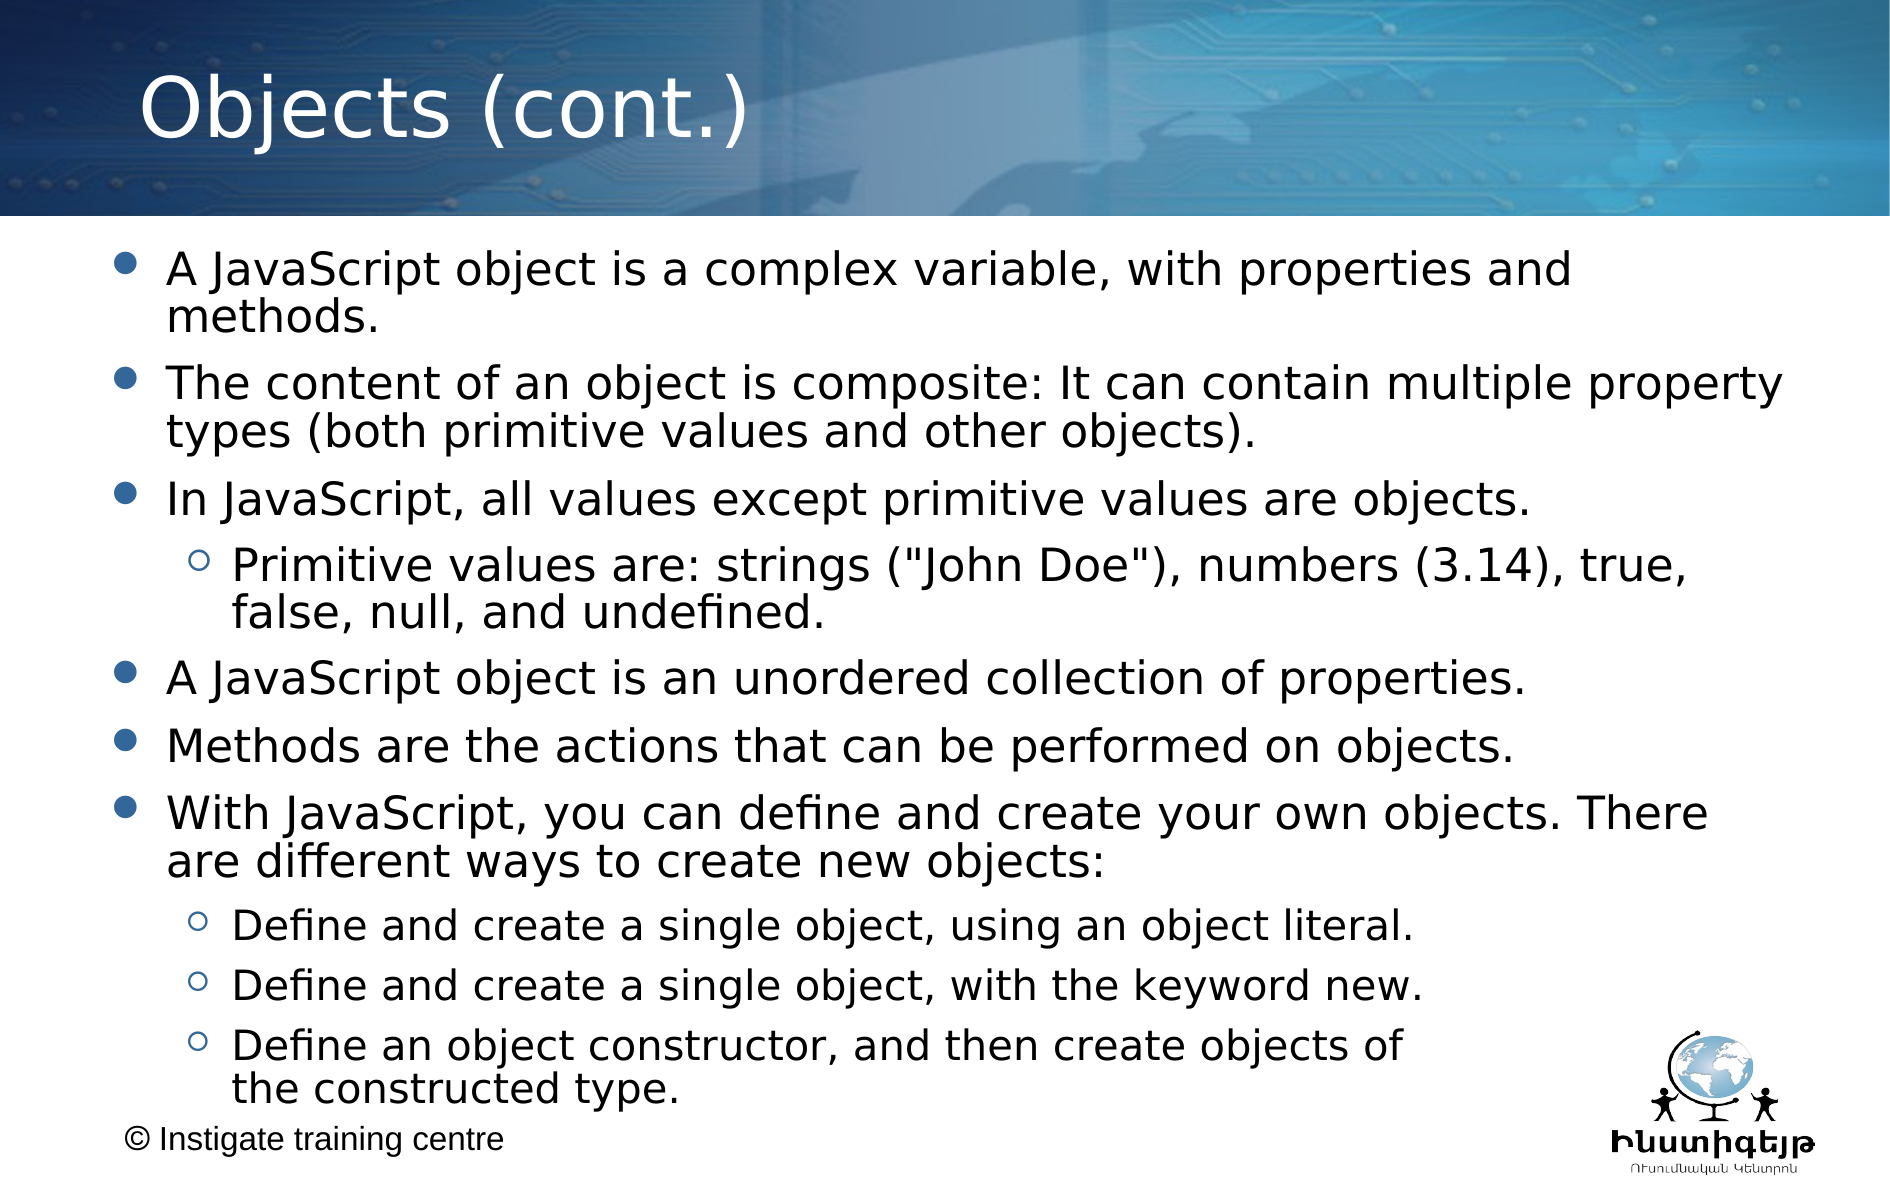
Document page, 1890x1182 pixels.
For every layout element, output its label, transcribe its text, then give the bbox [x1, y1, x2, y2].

list A JavaScript object is a complex variable, with properties and methods. The content of an object is composite: It can contain multiple property types (both primitive values and other objects). In JavaScript, all values except primitive values are objects. Primitive values are: strings ("John Doe"), numbers (3.14), true, false, null, and undefined. A JavaScript object is an unordered collection of properties. Methods are the actions that can be performed on objects. With JavaScript, you can define and create your own objects. There are different ways to create new objects: Define and create a single object, using an object literal. Define and create a single object, with the keyword new. Define an object constructor, and then create objects of the constructed type. [110, 247, 1801, 276]
picture [1612, 1030, 1815, 1175]
picture [0, 0, 1890, 216]
text_box Objects (cont.) [138, 82, 1801, 86]
